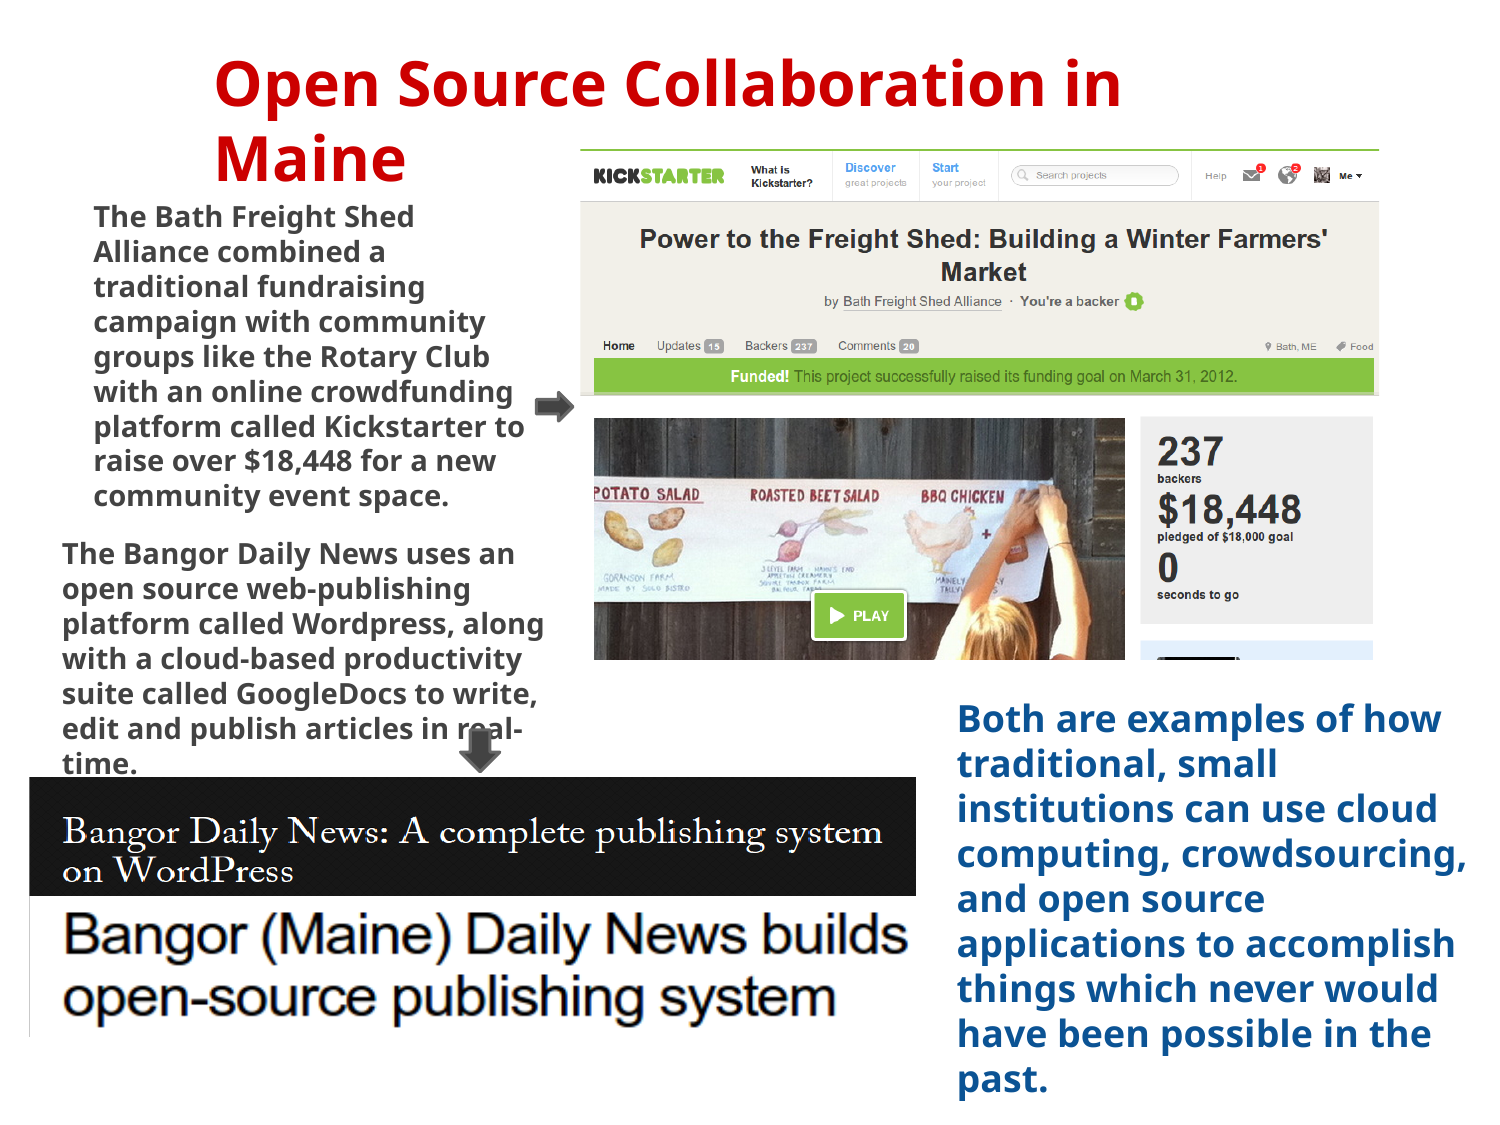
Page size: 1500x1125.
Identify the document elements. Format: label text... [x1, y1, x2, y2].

text_box [29, 777, 918, 1037]
text_box [536, 392, 573, 422]
text_box Both are examples of how traditional, small institutions can use cloud computing, crowdsourcing, and open source applications to accomplish things which never would have been possible in the past. [941, 680, 1484, 1055]
text_box [580, 149, 1380, 660]
text_box The Bath Freight Shed Alliance combined a traditional fundraising campaign with community groups like the Rotary Club with an online crowdfunding platform called Kickstarter to raise over $18,448 for a new community event space. [78, 183, 550, 520]
text_box Open Source Collaboration in Maine [199, 28, 1301, 244]
text_box [460, 729, 500, 772]
text_box The Bangor Daily News uses an open source web-publishing platform called Wordpress, along with a cloud-based productivity suite called GoogleDocs to write, edit and publish articles in real-time. [47, 520, 581, 696]
